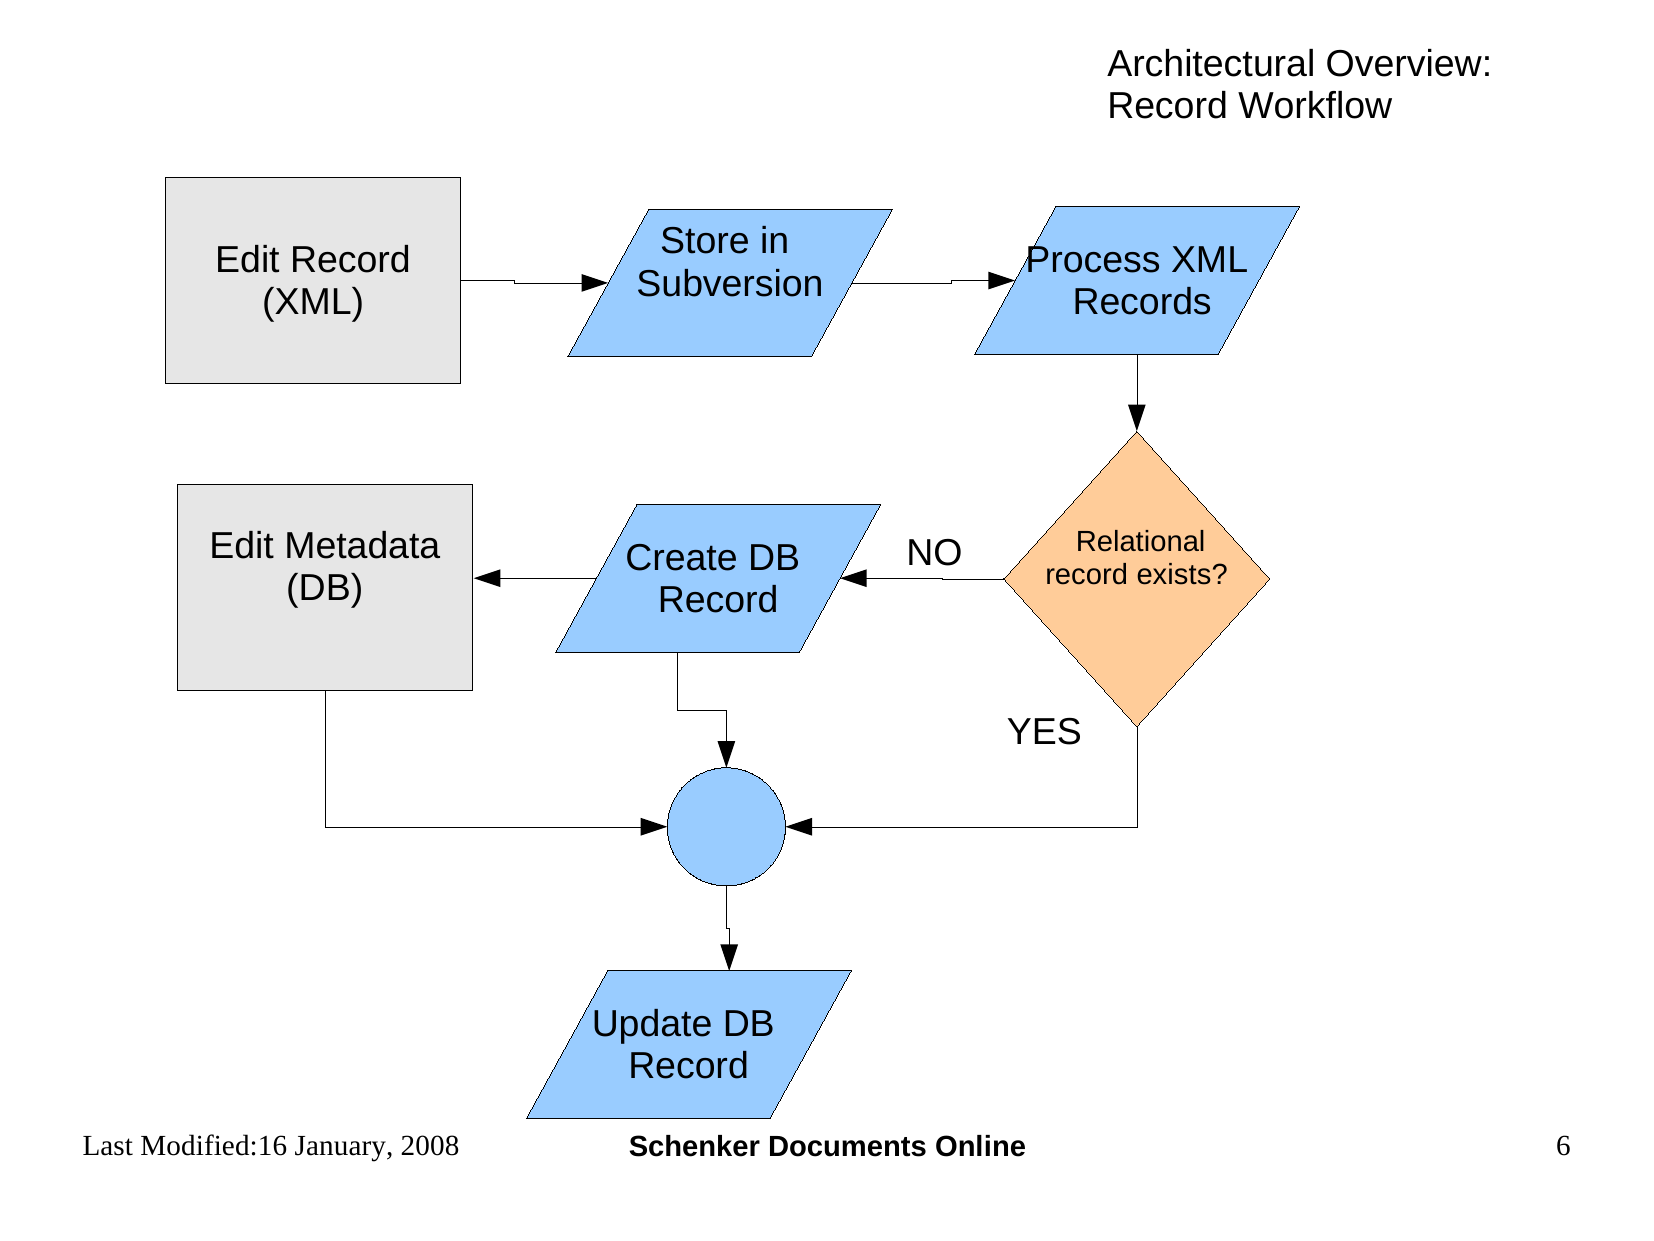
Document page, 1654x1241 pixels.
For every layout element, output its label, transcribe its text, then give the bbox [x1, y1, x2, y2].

text_box Edit Record (XML) [165, 177, 461, 384]
text_box Create DB Record [555, 504, 881, 653]
text_box NO [891, 524, 978, 586]
text_box Store in Subversion [567, 209, 893, 357]
text_box Process XML Records [974, 206, 1300, 355]
text_box [667, 767, 786, 886]
chart [678, 579, 1137, 827]
text_box Relational record exists? [1003, 431, 1270, 727]
chart [76, 131, 1565, 1093]
chart [326, 579, 726, 827]
text_box Architectural Overview: Record Workflow [1092, 35, 1518, 144]
text_box Update DB Record [526, 970, 852, 1119]
text_box YES [992, 702, 1097, 765]
text_box Edit Metadata (DB) [177, 484, 473, 691]
